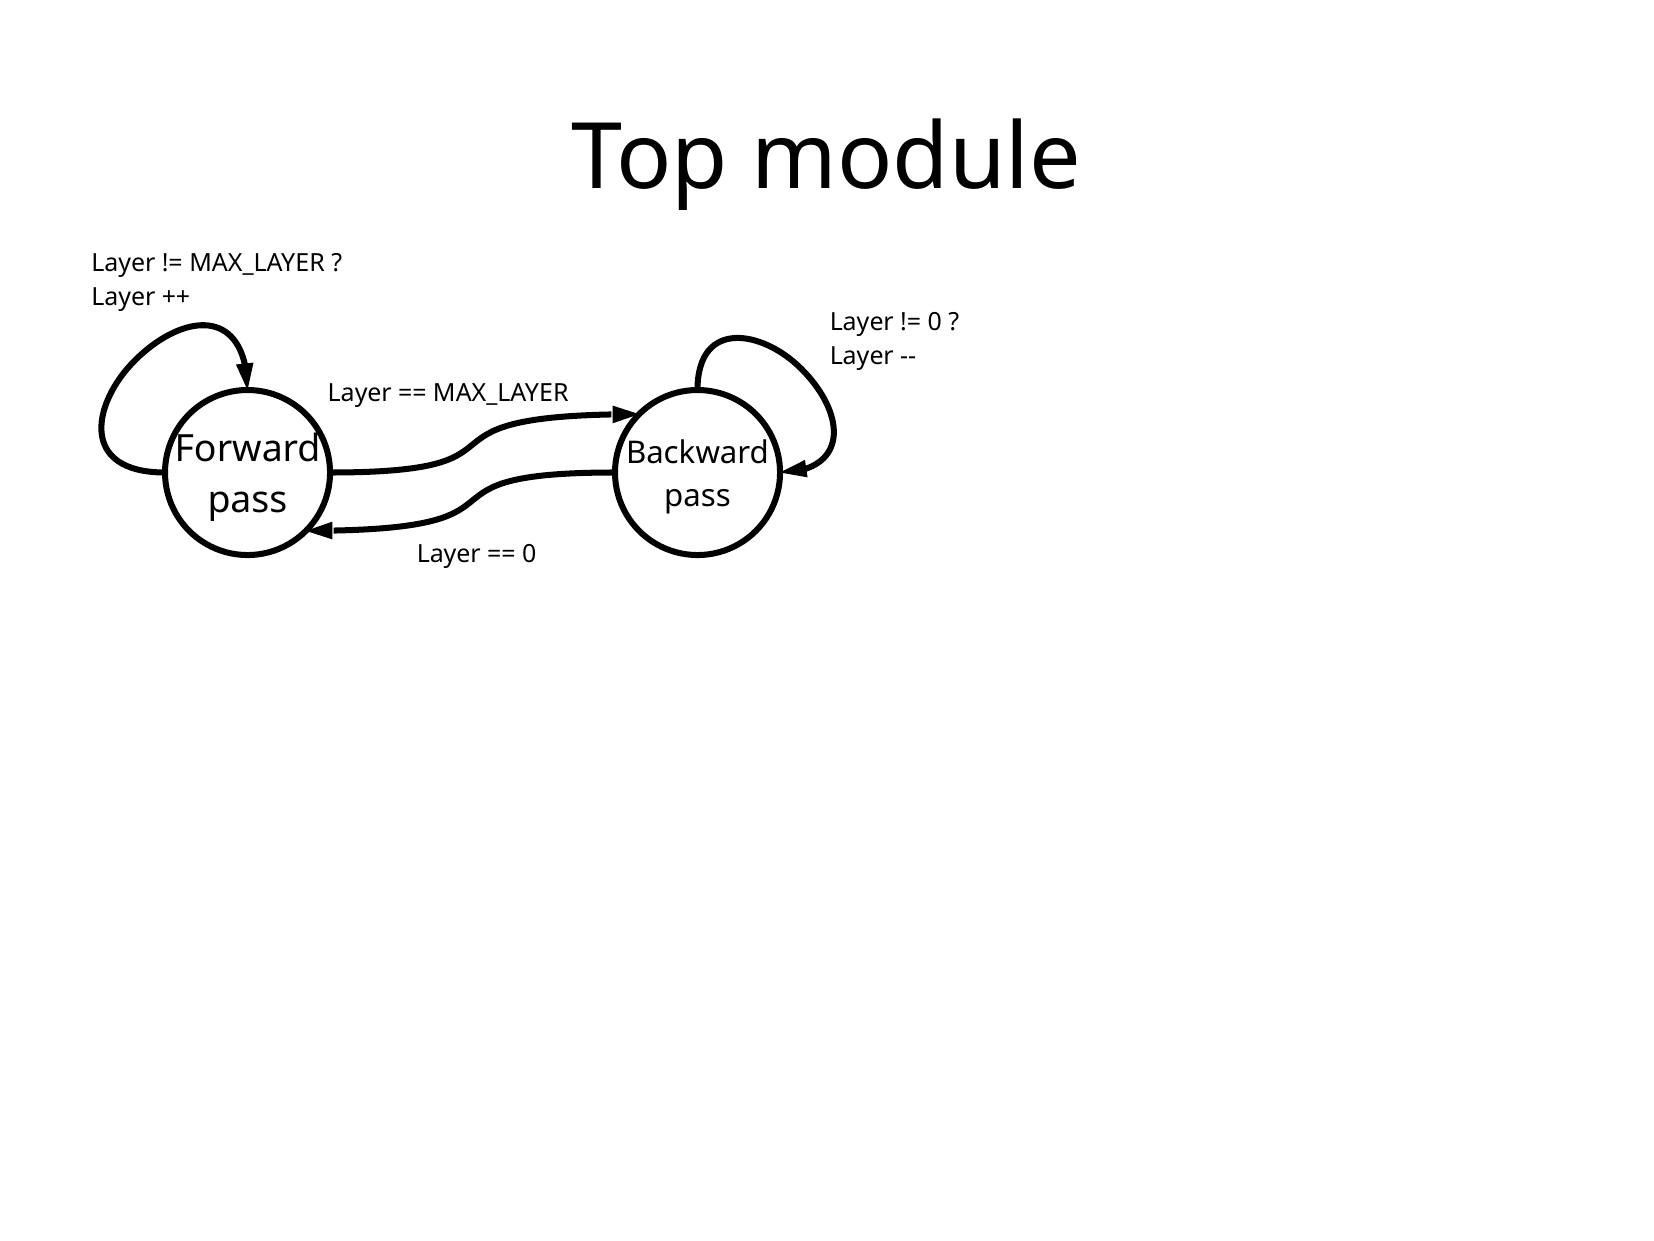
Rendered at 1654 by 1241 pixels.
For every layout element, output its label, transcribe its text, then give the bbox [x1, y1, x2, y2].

text_box Layer == 0 [402, 528, 905, 654]
text_box Layer == MAX_LAYER [312, 367, 816, 493]
text_box Layer != MAX_LAYER ? Layer ++ [76, 237, 580, 363]
title Top module [82, 49, 1571, 257]
text_box Layer != 0 ? Layer -- [814, 296, 1318, 422]
text_box Forward pass [165, 390, 328, 556]
text_box Backward pass [617, 493, 778, 528]
